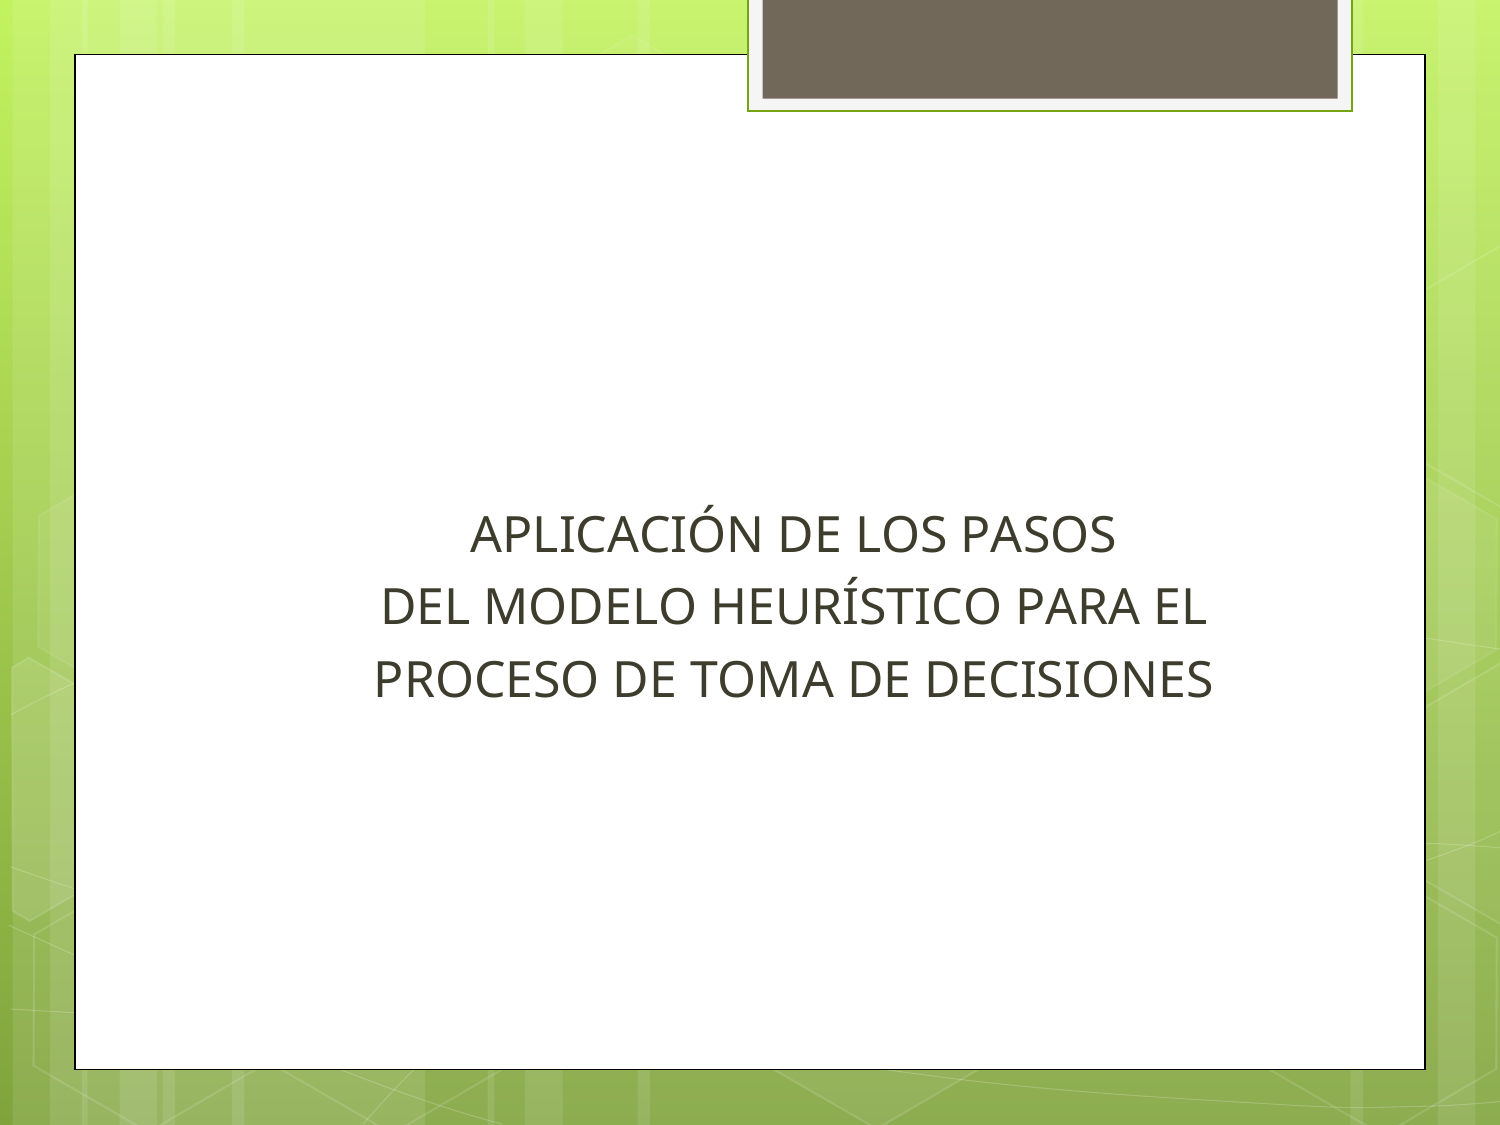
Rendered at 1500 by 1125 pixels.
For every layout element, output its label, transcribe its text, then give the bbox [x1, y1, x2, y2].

subtitle APLICACIÓN DE LOS PASOS DEL MODELO HEURÍSTICO PARA EL PROCESO DE TOMA DE DECISIONES [153, 170, 1436, 1040]
